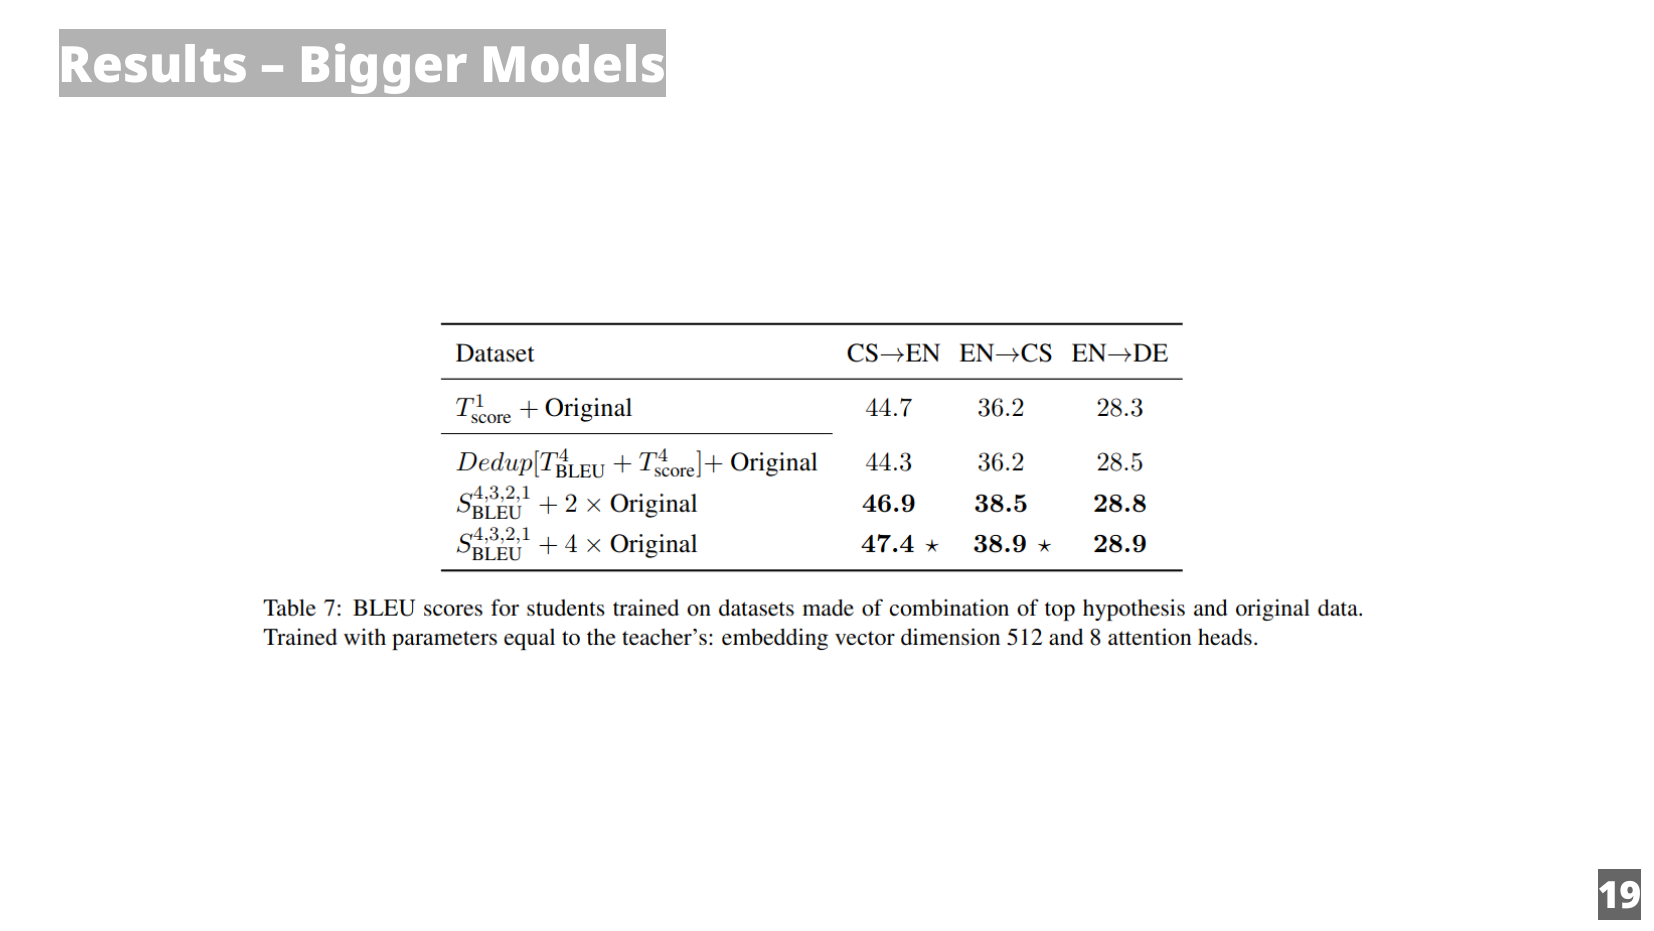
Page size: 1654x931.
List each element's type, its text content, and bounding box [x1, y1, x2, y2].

picture [255, 299, 1372, 661]
title Results – Bigger Models [59, 0, 1595, 98]
